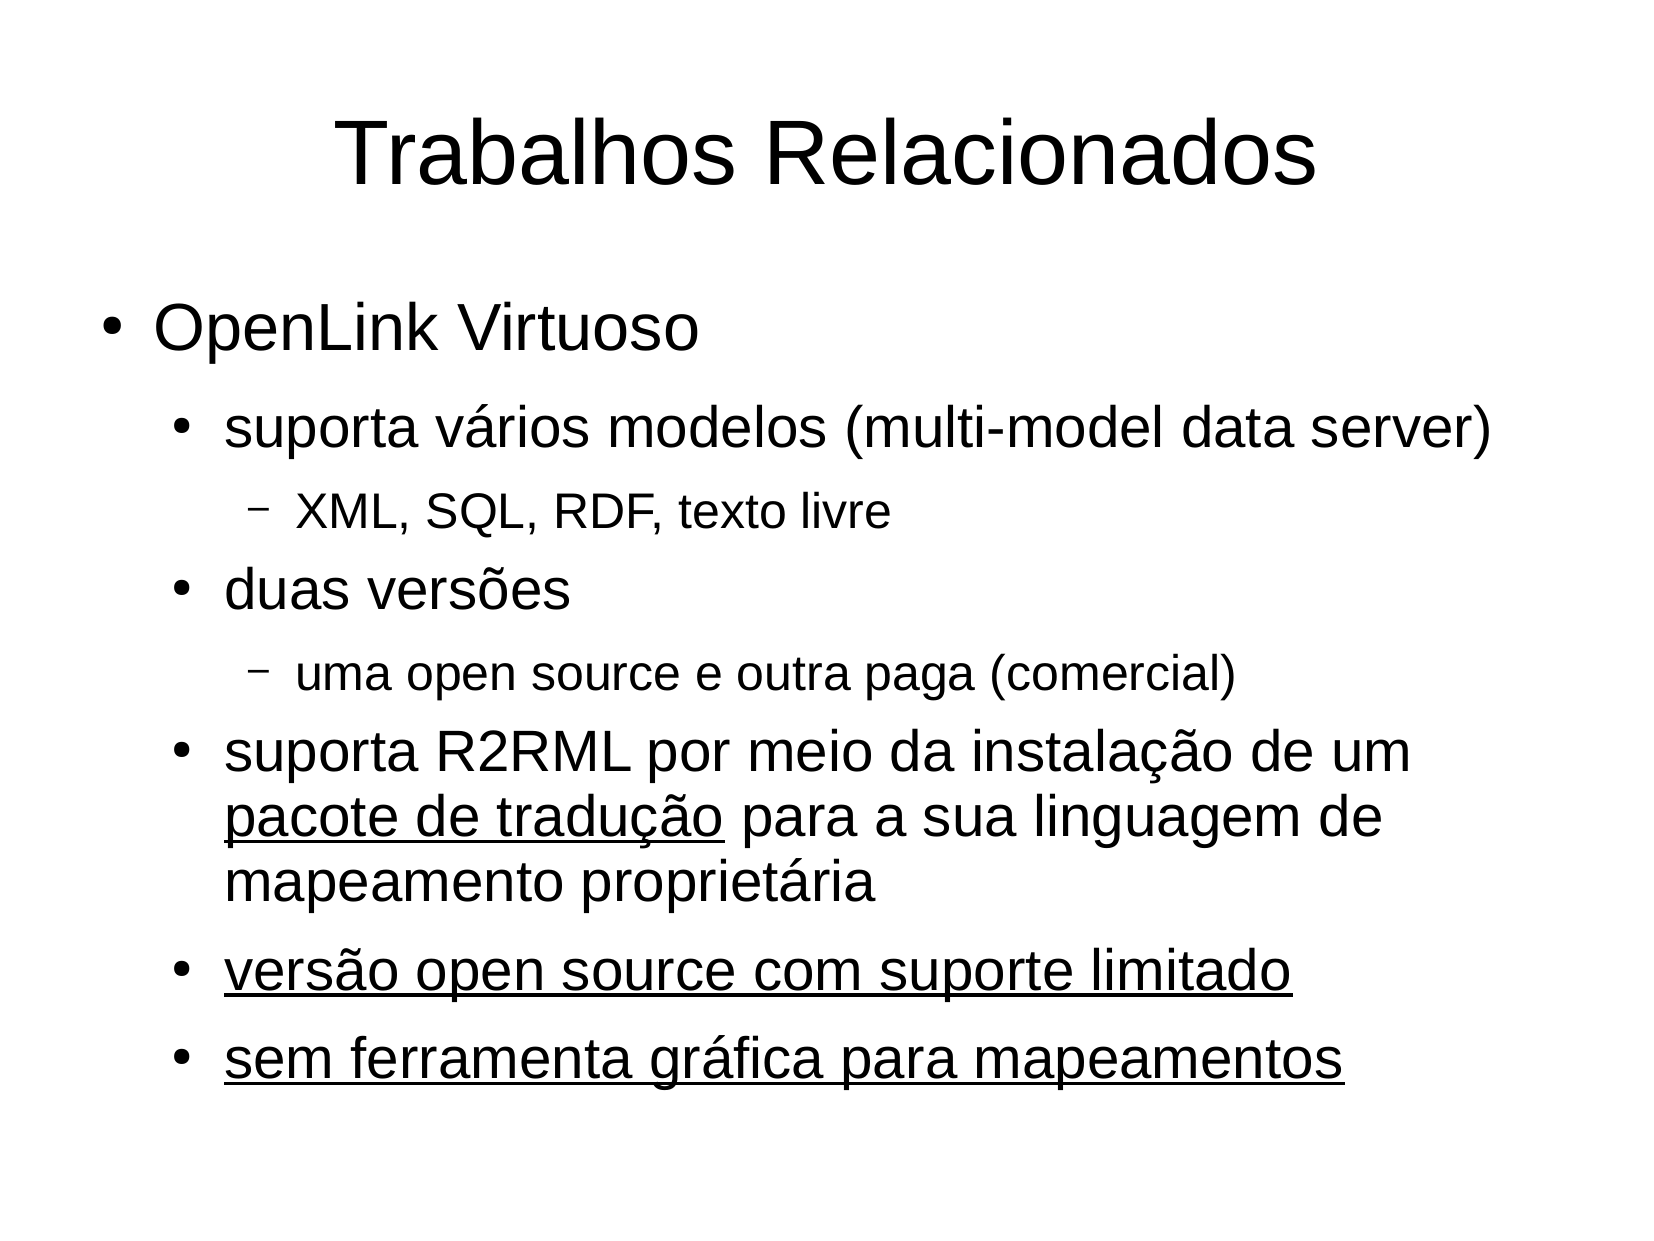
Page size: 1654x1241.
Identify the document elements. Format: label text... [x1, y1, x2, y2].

list OpenLink Virtuoso suporta vários modelos (multi-model data server) XML, SQL, RDF, texto livre duas versões uma open source e outra paga (comercial) suporta R2RML por meio da instalação de um pacote de tradução para a sua linguagem de mapeamento proprietária versão open source com suporte limitado sem ferramenta gráfica para mapeamentos [82, 290, 1571, 1188]
title Trabalhos Relacionados [82, 49, 1571, 257]
